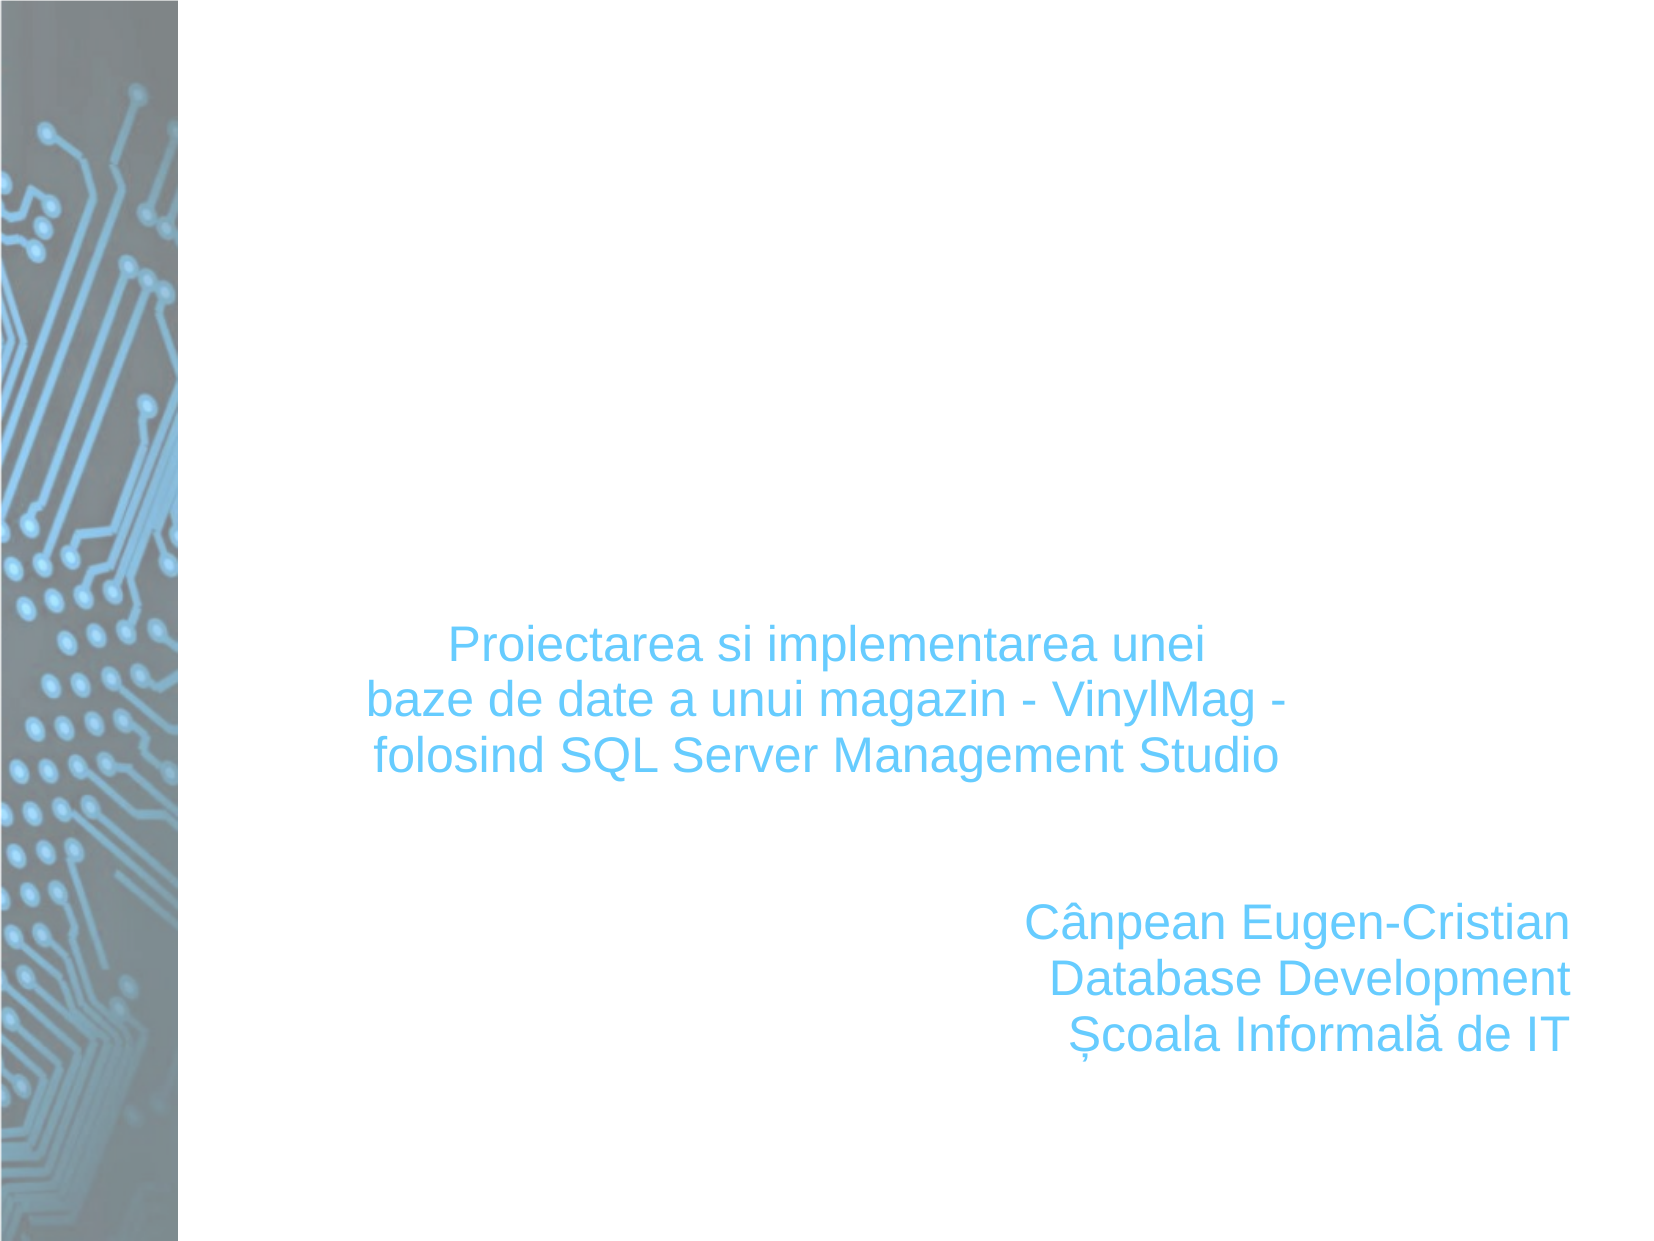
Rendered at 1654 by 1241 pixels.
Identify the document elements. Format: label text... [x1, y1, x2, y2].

subtitle Proiectarea si implementarea unei baze de date a unui magazin - VinylMag - folosind SQL Server Management Studio Cânpean Eugen-Cristian Database Development Școala Informală de IT [178, 290, 1571, 1109]
picture [0, 0, 178, 1241]
